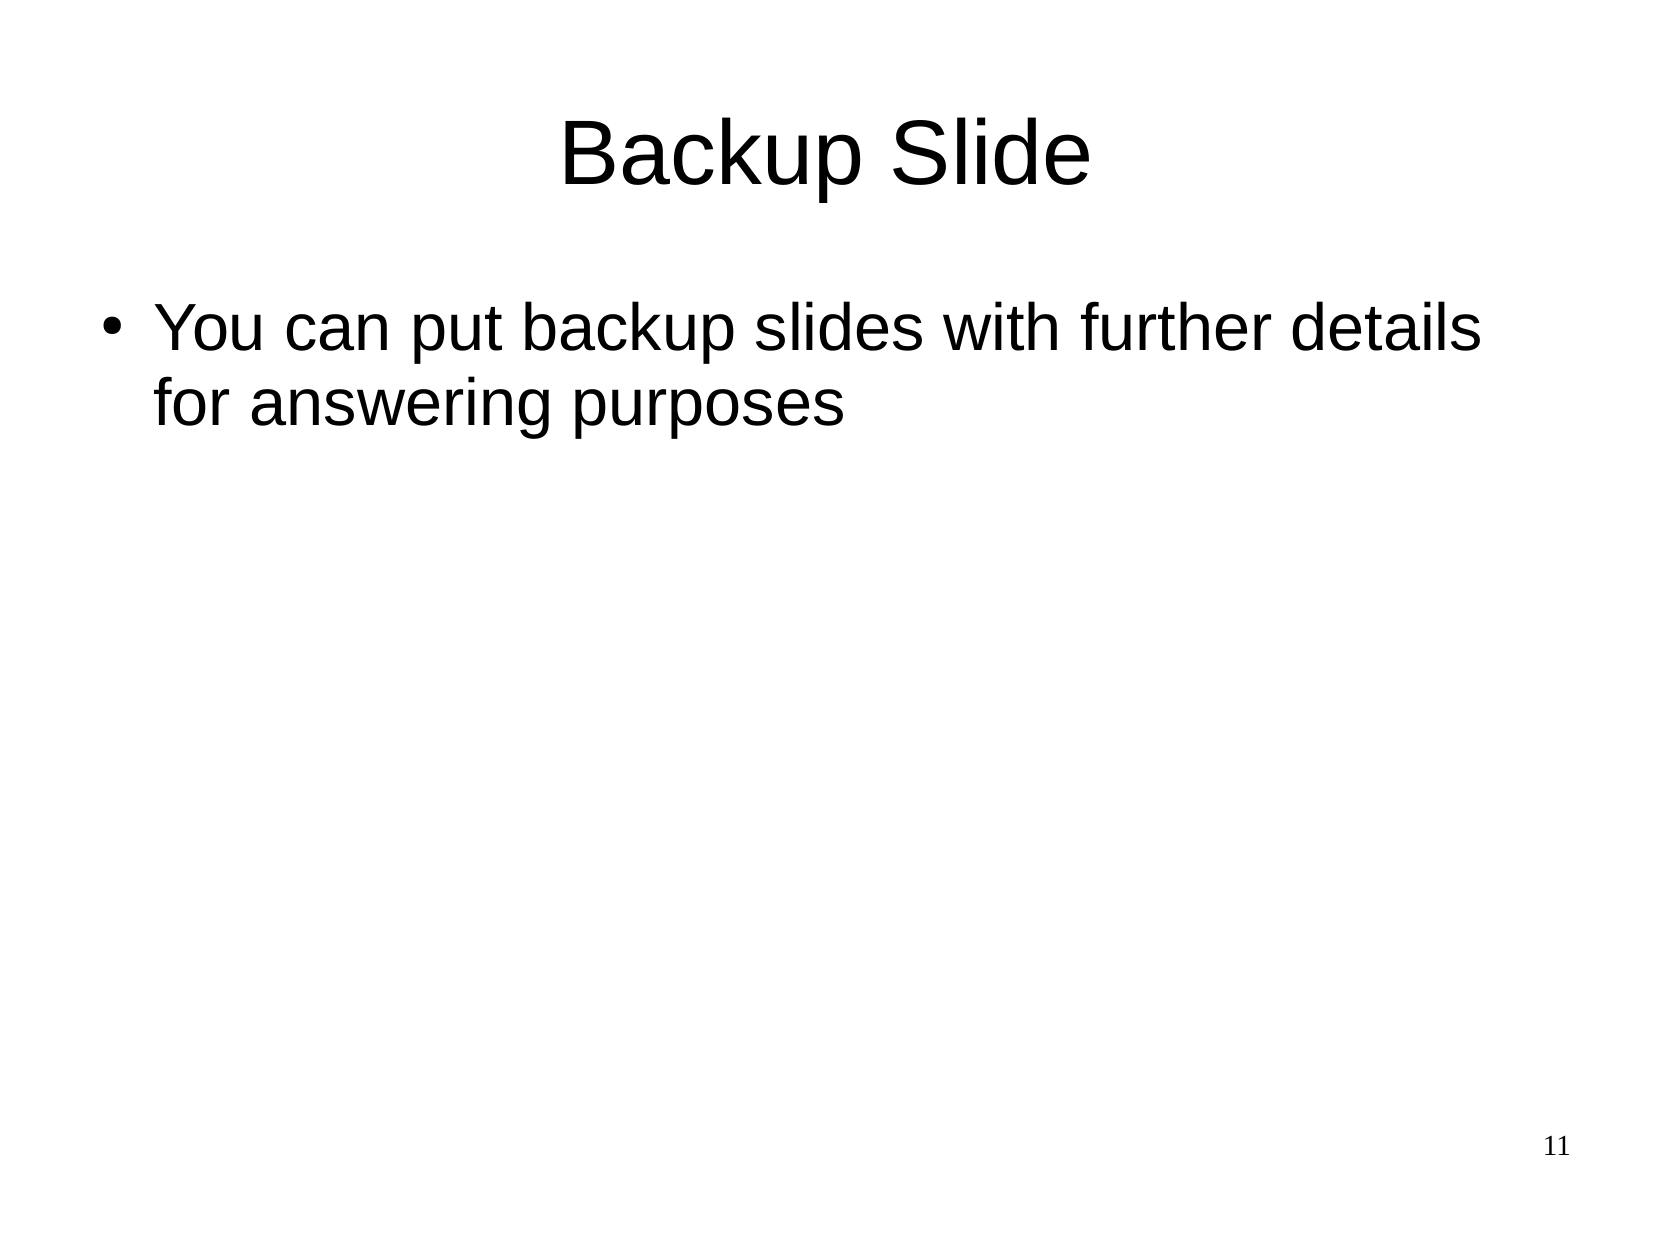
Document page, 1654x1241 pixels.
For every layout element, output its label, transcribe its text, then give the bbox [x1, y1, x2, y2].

list You can put backup slides with further details for answering purposes [82, 290, 1538, 1010]
title Backup Slide [82, 49, 1571, 257]
